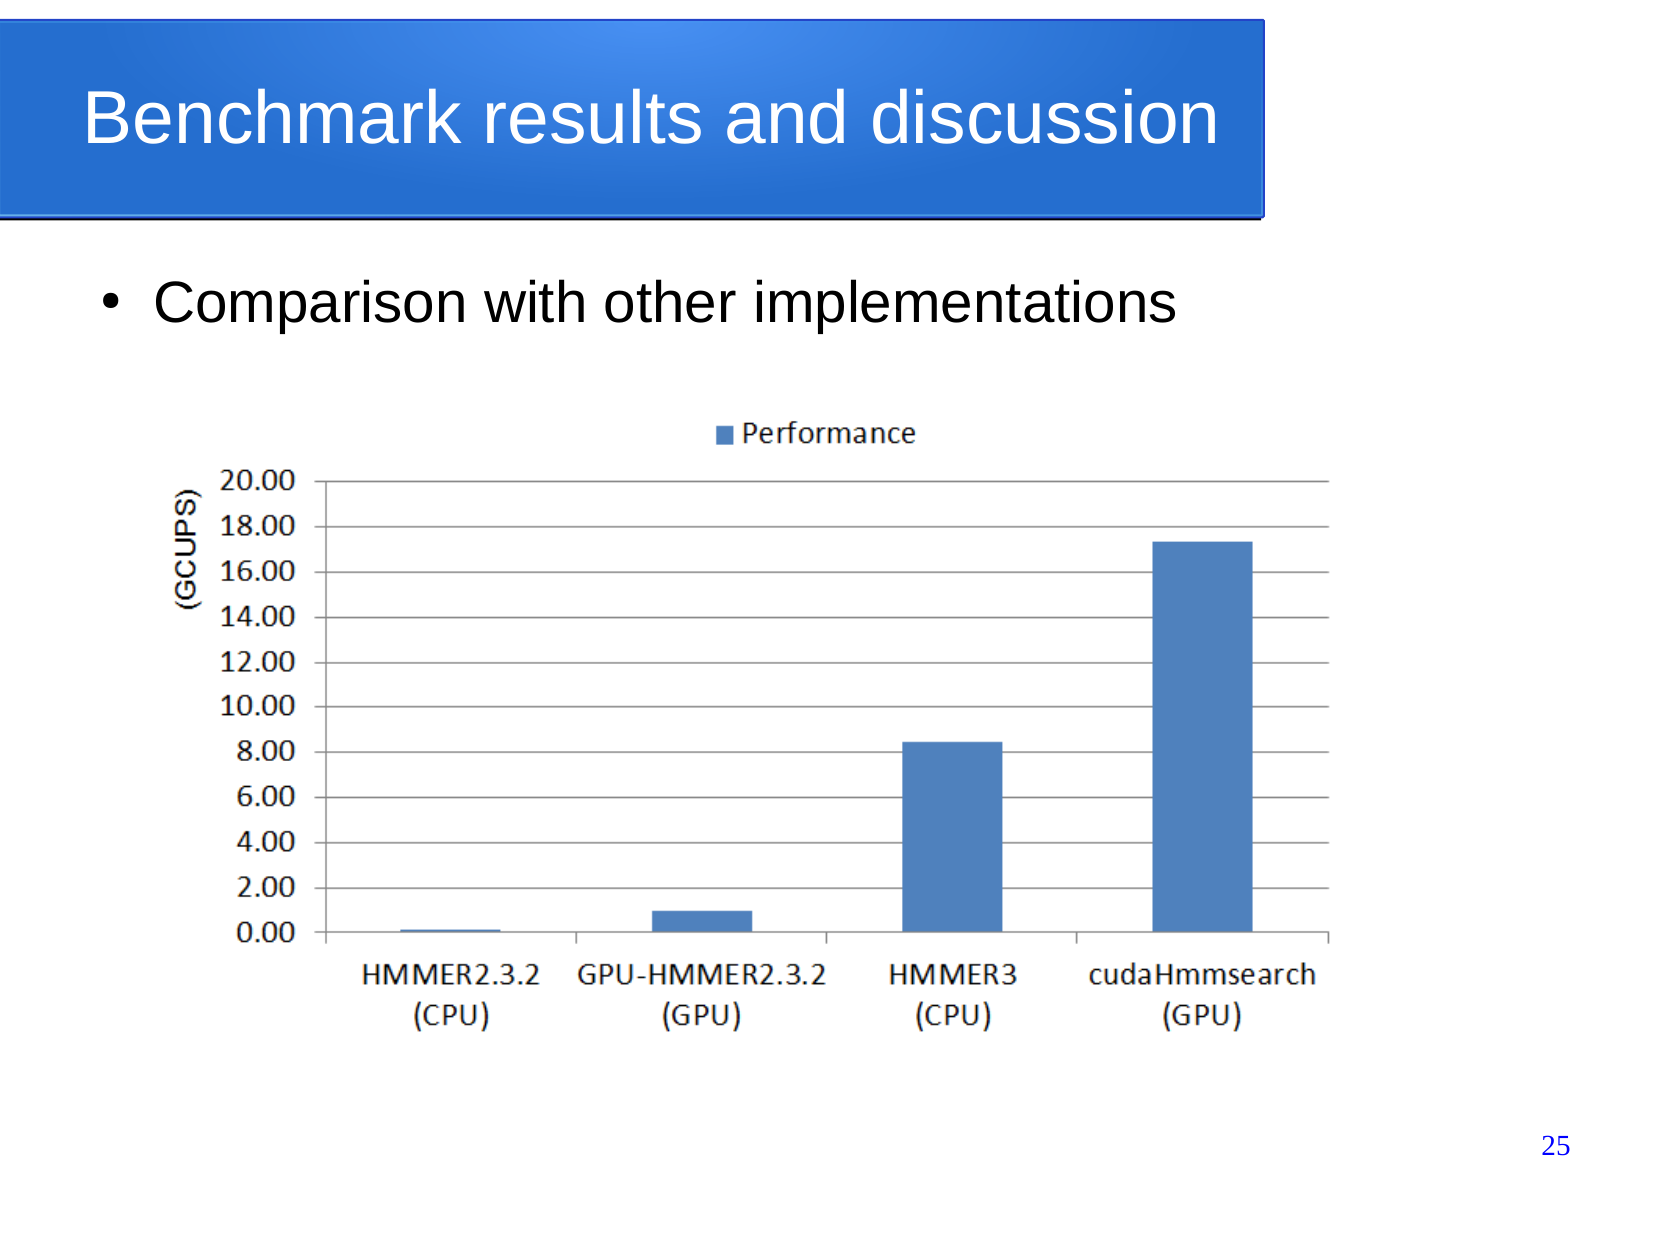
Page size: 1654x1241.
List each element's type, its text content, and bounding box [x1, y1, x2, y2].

title Benchmark results and discussion [82, 25, 1250, 211]
picture [166, 409, 1342, 1041]
list Comparison with other implementations [82, 269, 1538, 1201]
